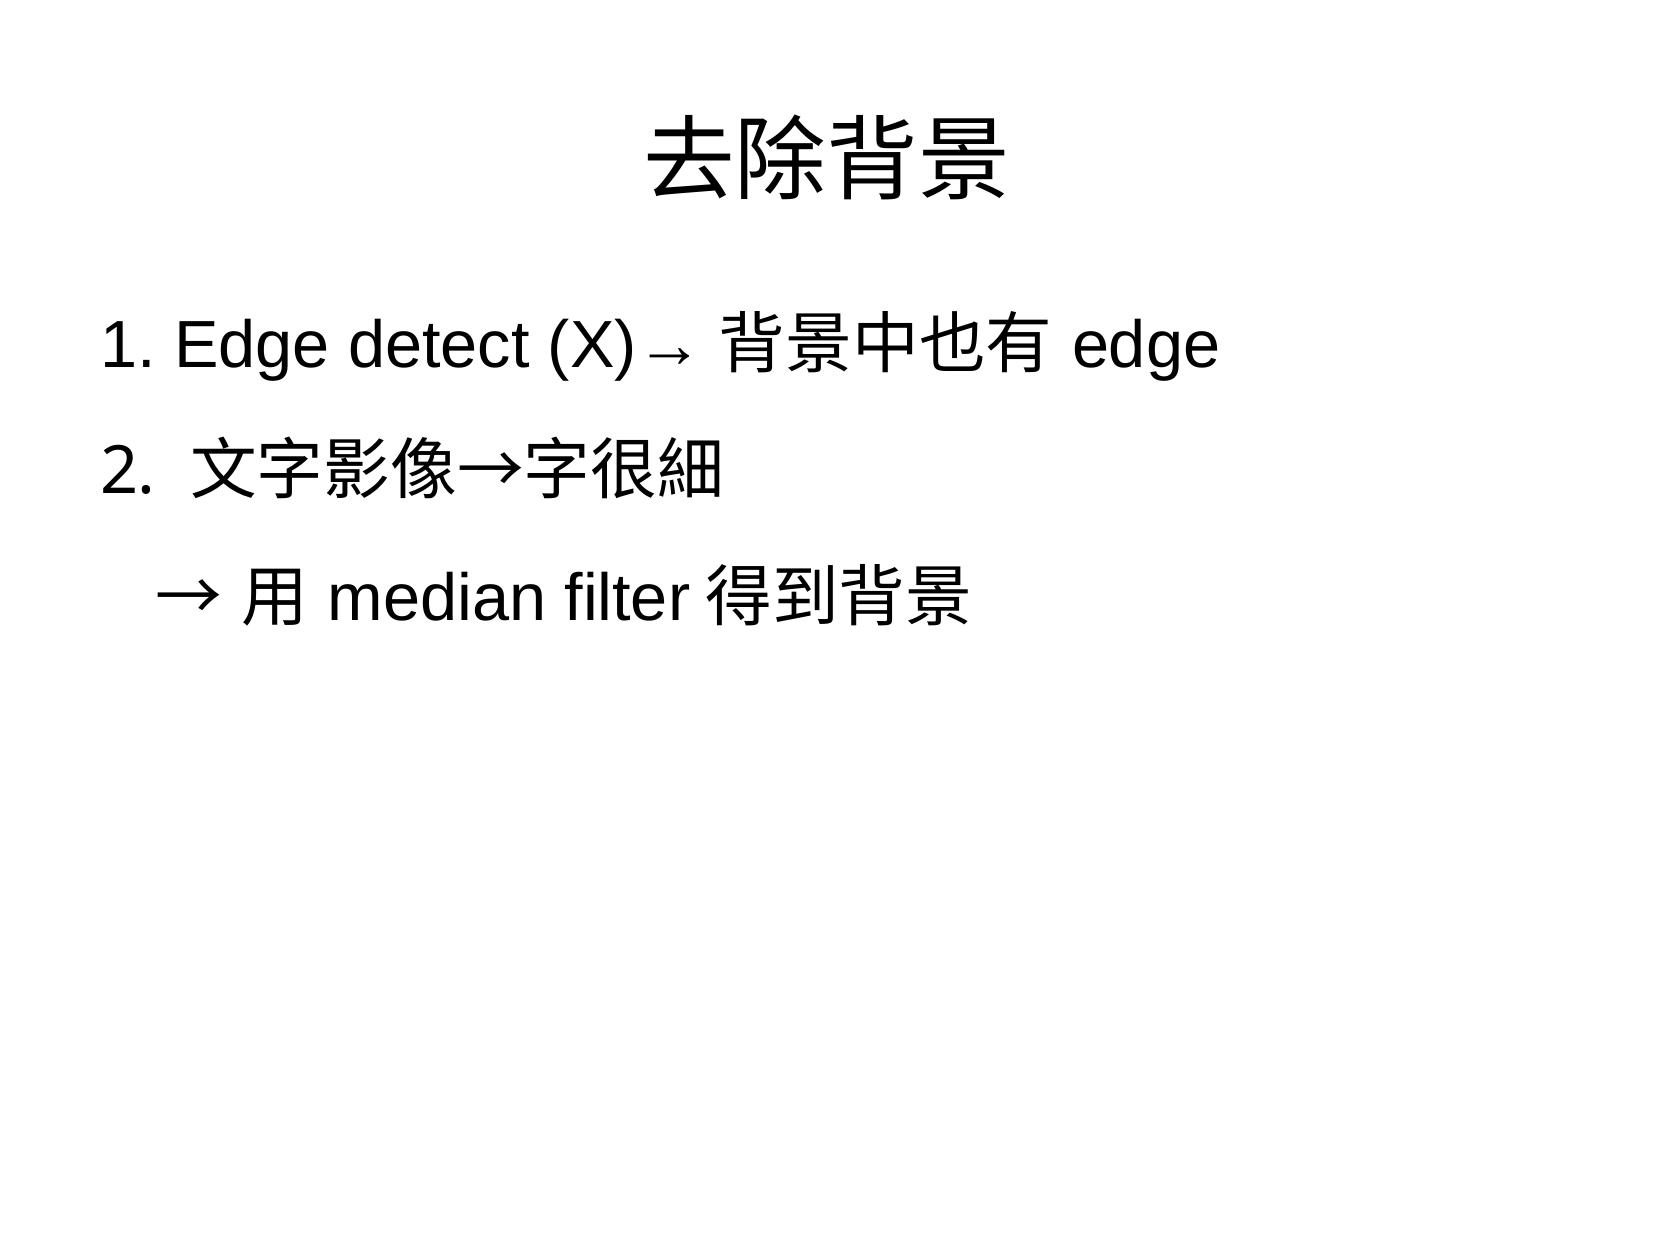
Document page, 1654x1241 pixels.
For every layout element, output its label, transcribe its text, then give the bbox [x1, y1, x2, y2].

list Edge detect (X)→背景中也有edge 文字影像→字很細 →用median filter得到背景 [82, 290, 1571, 1010]
title 去除背景 [82, 49, 1571, 257]
